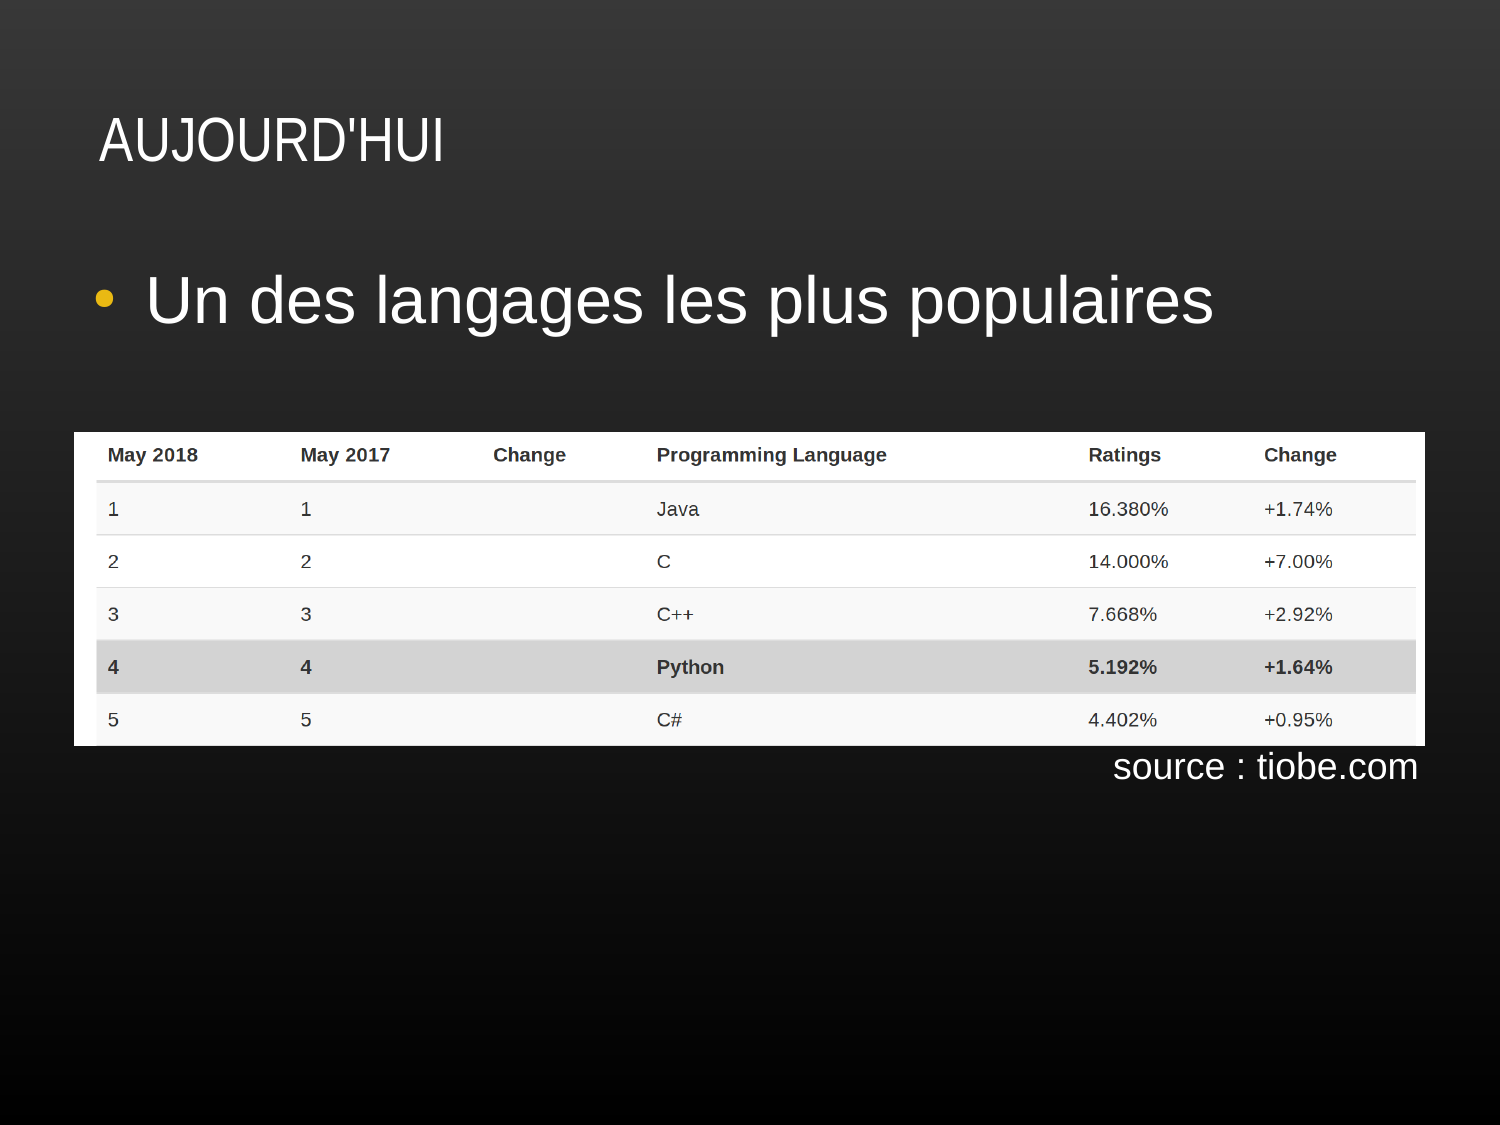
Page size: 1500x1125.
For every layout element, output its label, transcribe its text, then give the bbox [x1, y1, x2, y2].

list Un des langages les plus populaires [75, 263, 1425, 432]
picture [74, 432, 1425, 747]
text_box source : tiobe.com [1098, 738, 1435, 796]
list Un des langages les plus populaires [75, 747, 1425, 916]
title Aujourd'hui [99, 45, 1400, 233]
